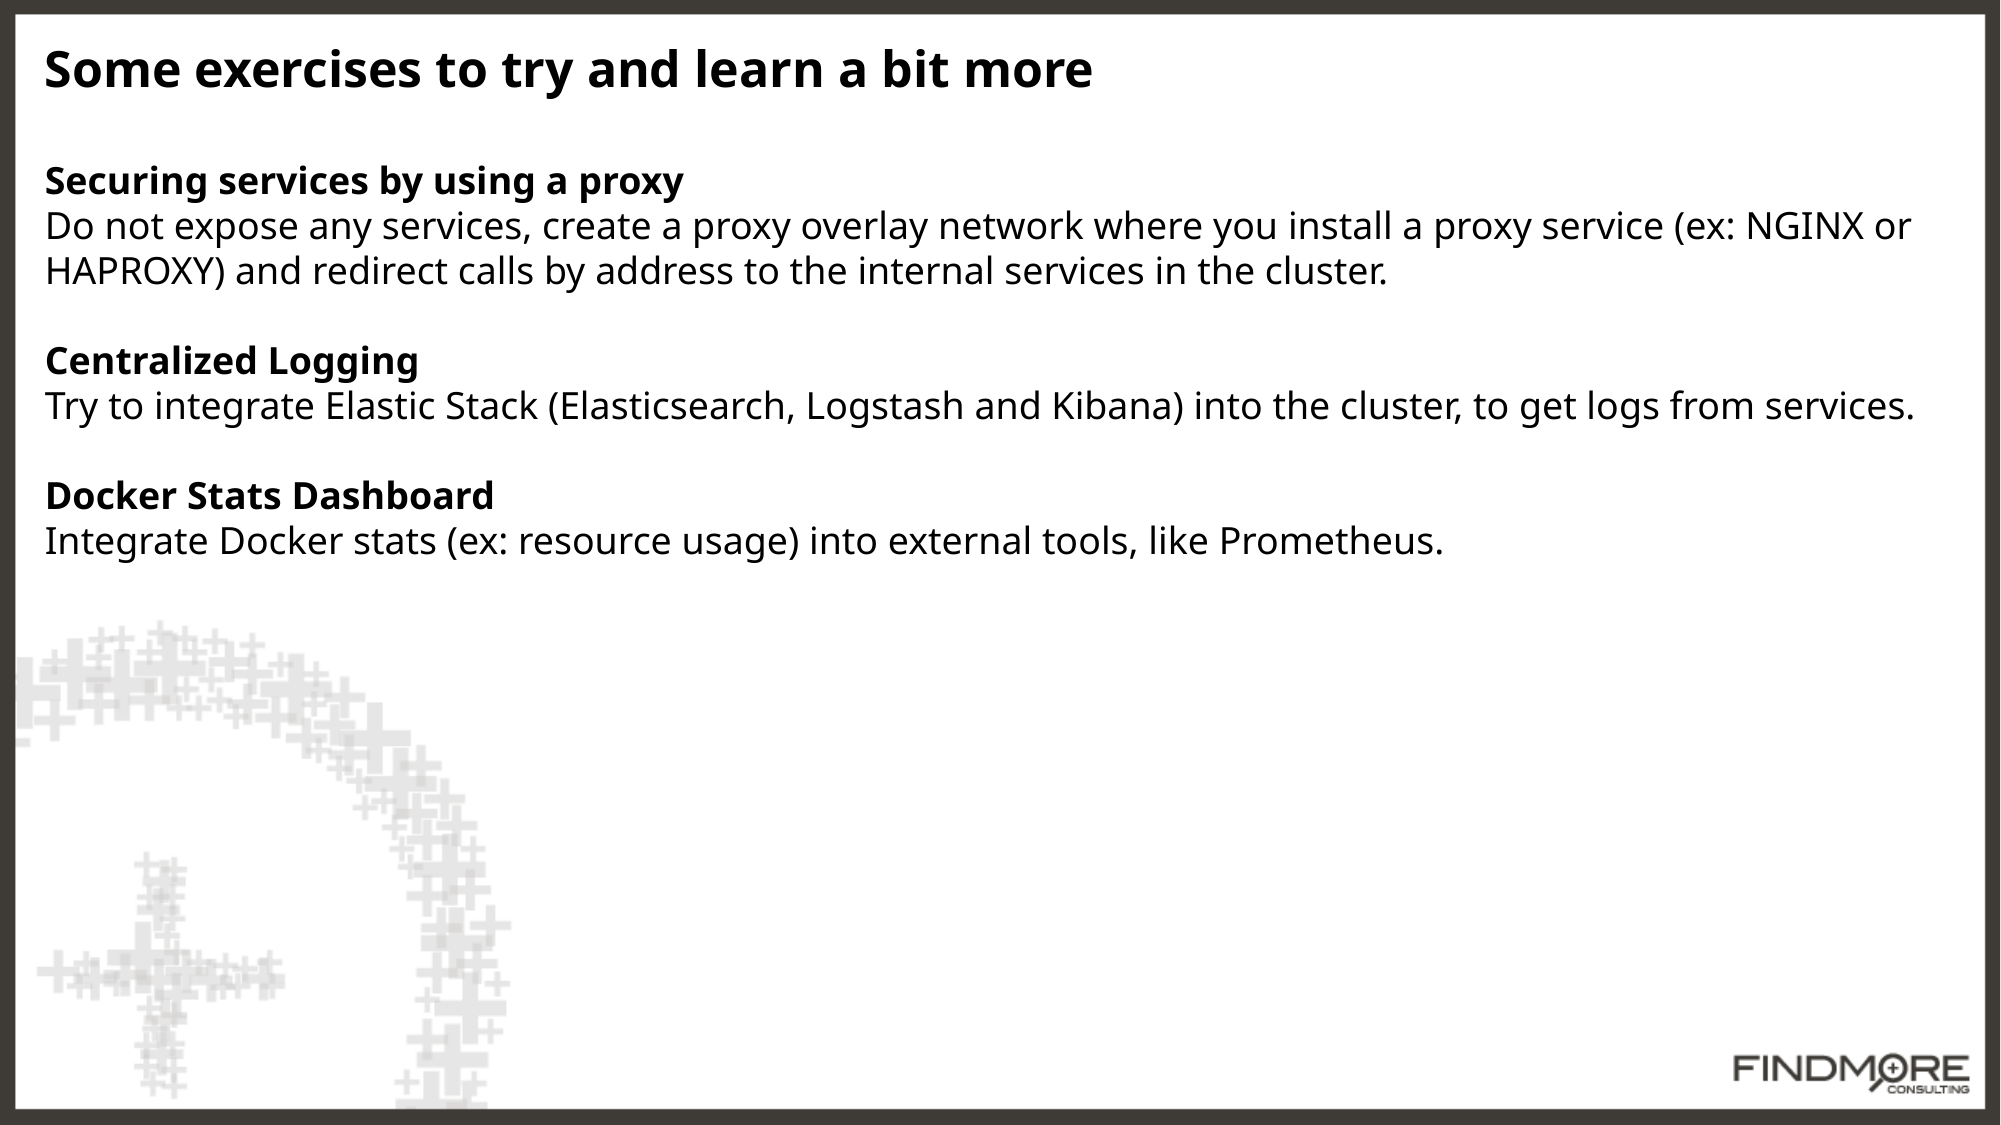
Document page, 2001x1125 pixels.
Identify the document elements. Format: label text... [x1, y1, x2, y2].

picture [0, 0, 2001, 1125]
text_box Some exercises to try and learn a bit more Securing services by using a proxy Do not expose any services, create a proxy overlay network where you install a proxy service (ex: NGINX or HAPROXY) and redirect calls by address to the internal services in the cluster. Centralized Logging Try to integrate Elastic Stack (Elasticsearch, Logstash and Kibana) into the cluster, to get logs from services. Docker Stats Dashboard Integrate Docker stats (ex: resource usage) into external tools, like Prometheus. [29, 29, 1950, 1061]
